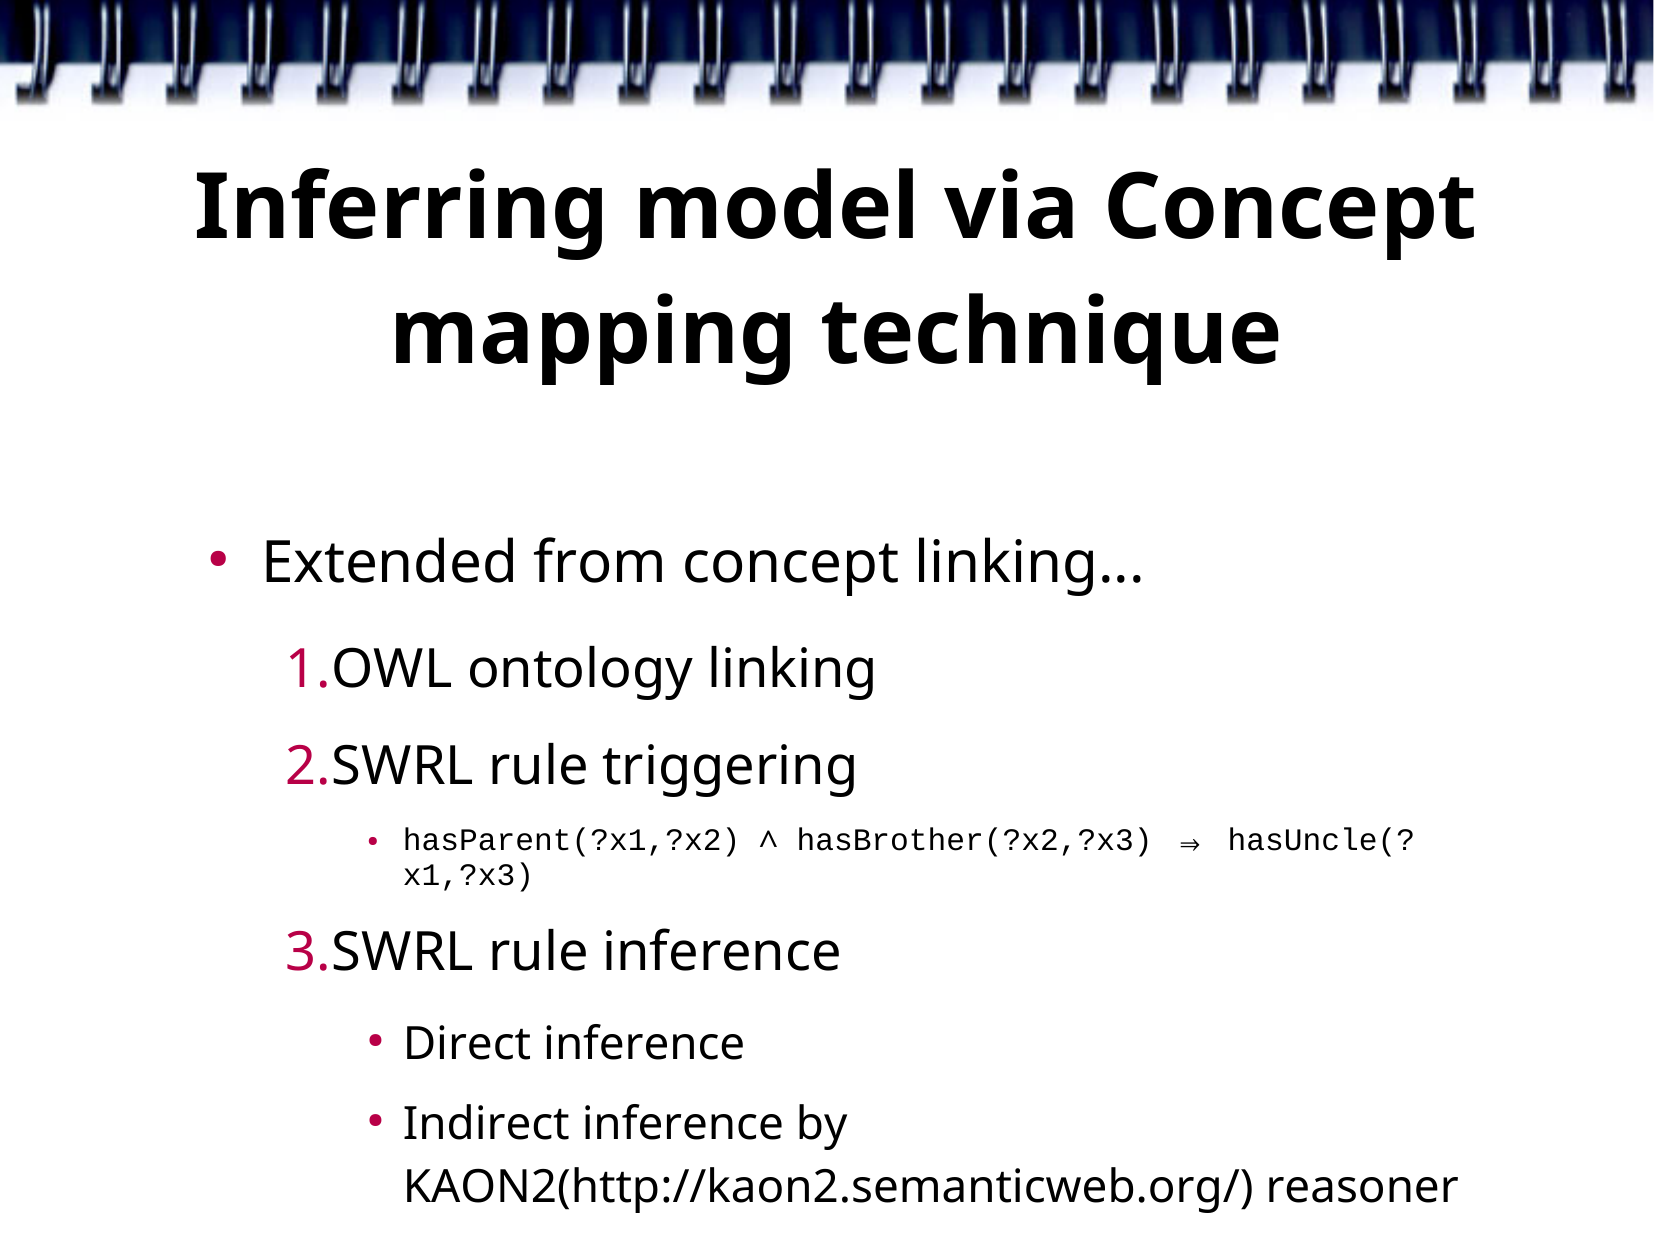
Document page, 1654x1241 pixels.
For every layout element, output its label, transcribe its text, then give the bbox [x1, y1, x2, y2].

title Inferring model via Concept mapping technique [139, 151, 1535, 381]
list Extended from concept linking... OWL ontology linking SWRL rule triggering hasParent(?x1,?x2) ∧ hasBrother(?x2,?x3) ⇒ hasUncle(?x1,?x3) SWRL rule inference Direct inference Indirect inference by KAON2(http://kaon2.semanticweb.org/) reasoner [190, 520, 1472, 1201]
picture [0, 0, 1654, 121]
